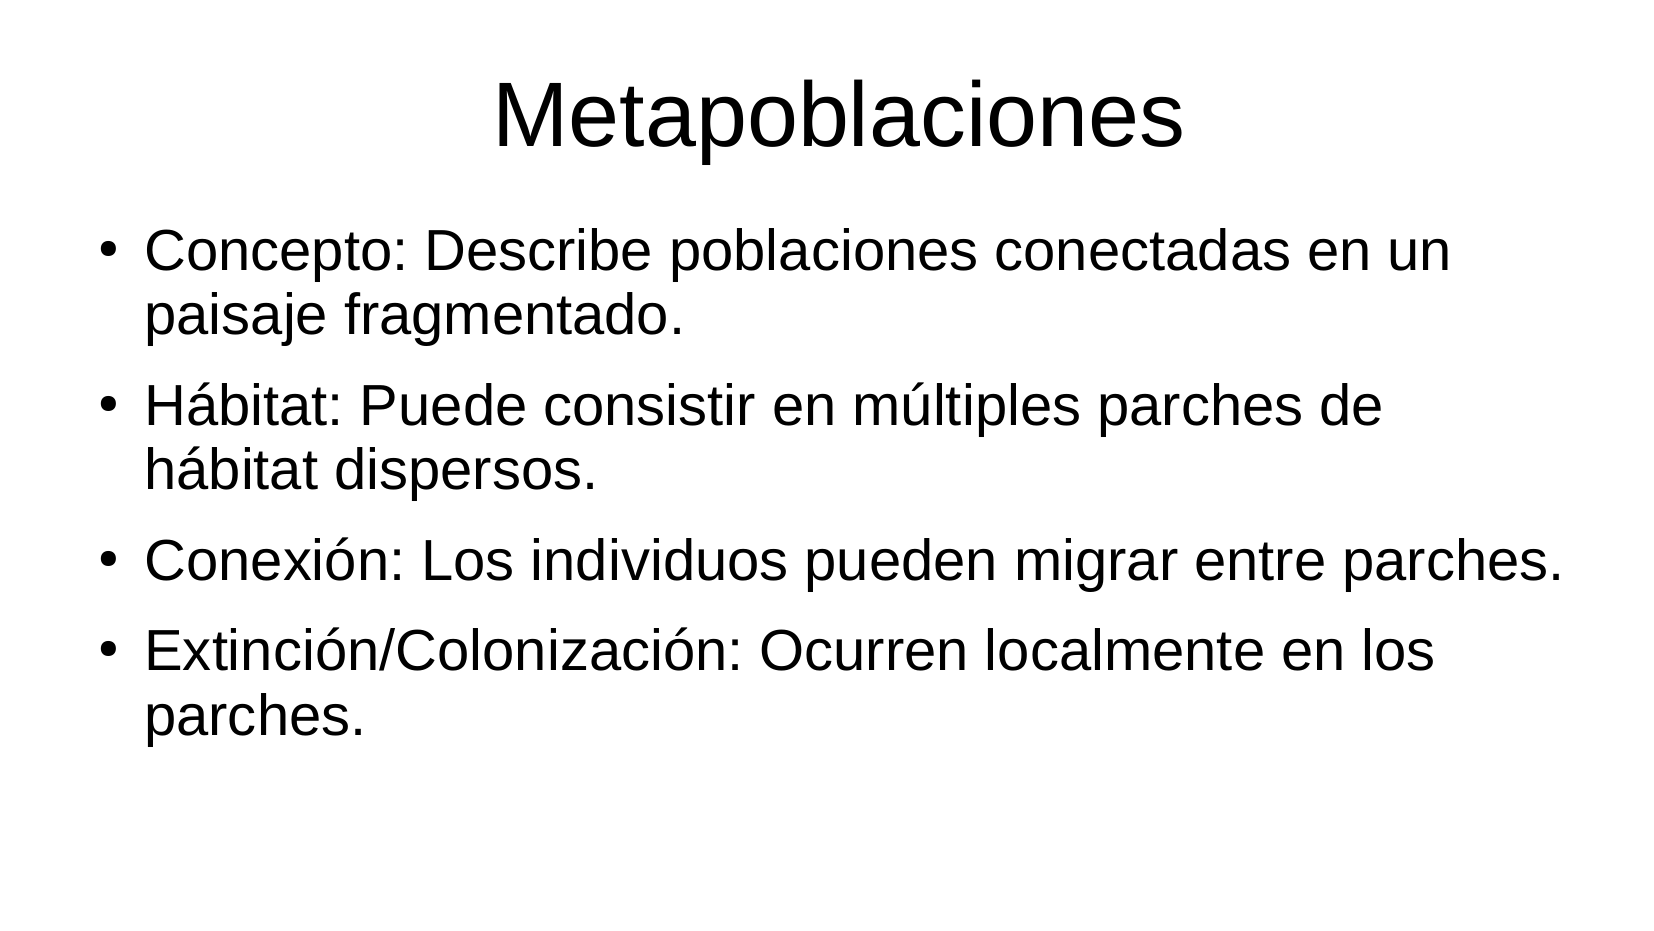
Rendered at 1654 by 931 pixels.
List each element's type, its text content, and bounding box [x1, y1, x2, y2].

list Concepto: Describe poblaciones conectadas en un paisaje fragmentado. Hábitat: Puede consistir en múltiples parches de hábitat dispersos. Conexión: Los individuos pueden migrar entre parches. Extinción/Colonización: Ocurren localmente en los parches. [82, 217, 1571, 758]
title Metapoblaciones [82, 37, 1571, 193]
